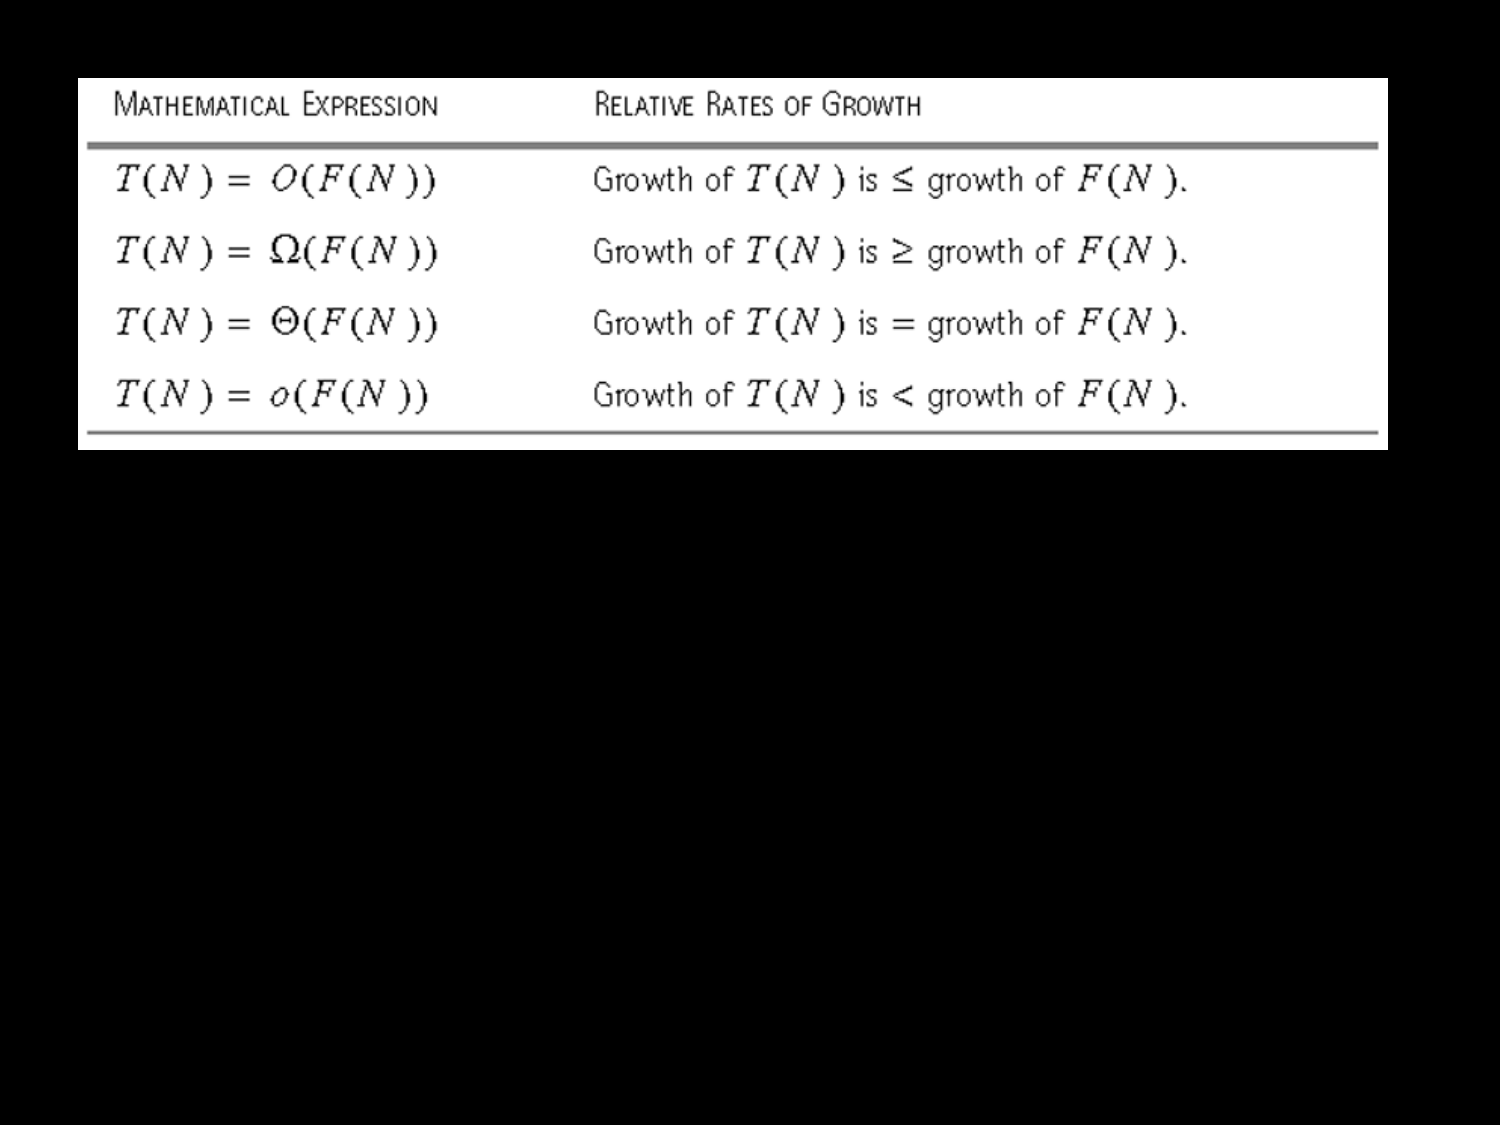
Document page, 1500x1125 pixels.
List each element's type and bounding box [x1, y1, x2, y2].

picture [78, 78, 1388, 451]
